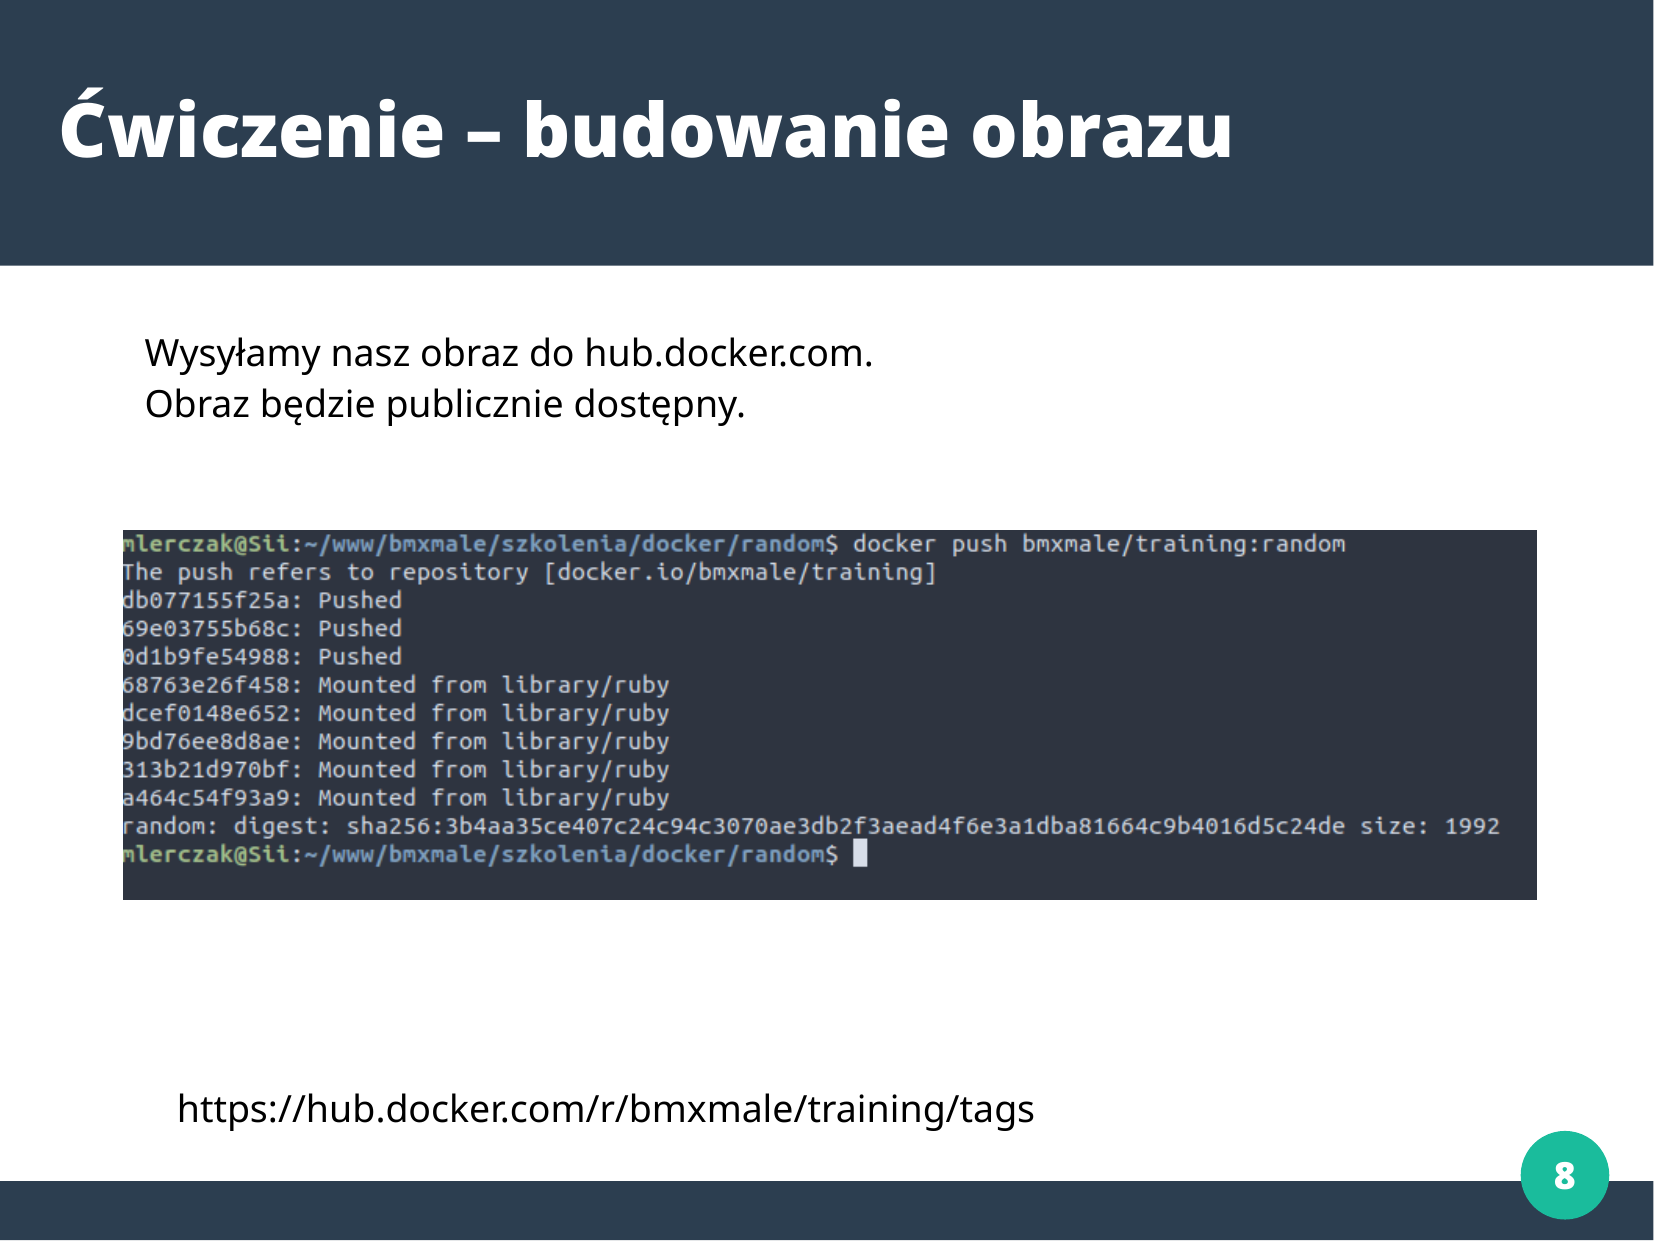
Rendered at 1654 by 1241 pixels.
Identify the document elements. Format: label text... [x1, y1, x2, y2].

text_box Wysyłamy nasz obraz do hub.docker.com. Obraz będzie publicznie dostępny. [129, 318, 1465, 421]
text_box https://hub.docker.com/r/bmxmale/training/tags [162, 1074, 1300, 1177]
title Ćwiczenie – budowanie obrazu [59, 49, 1595, 207]
picture [123, 530, 1537, 900]
